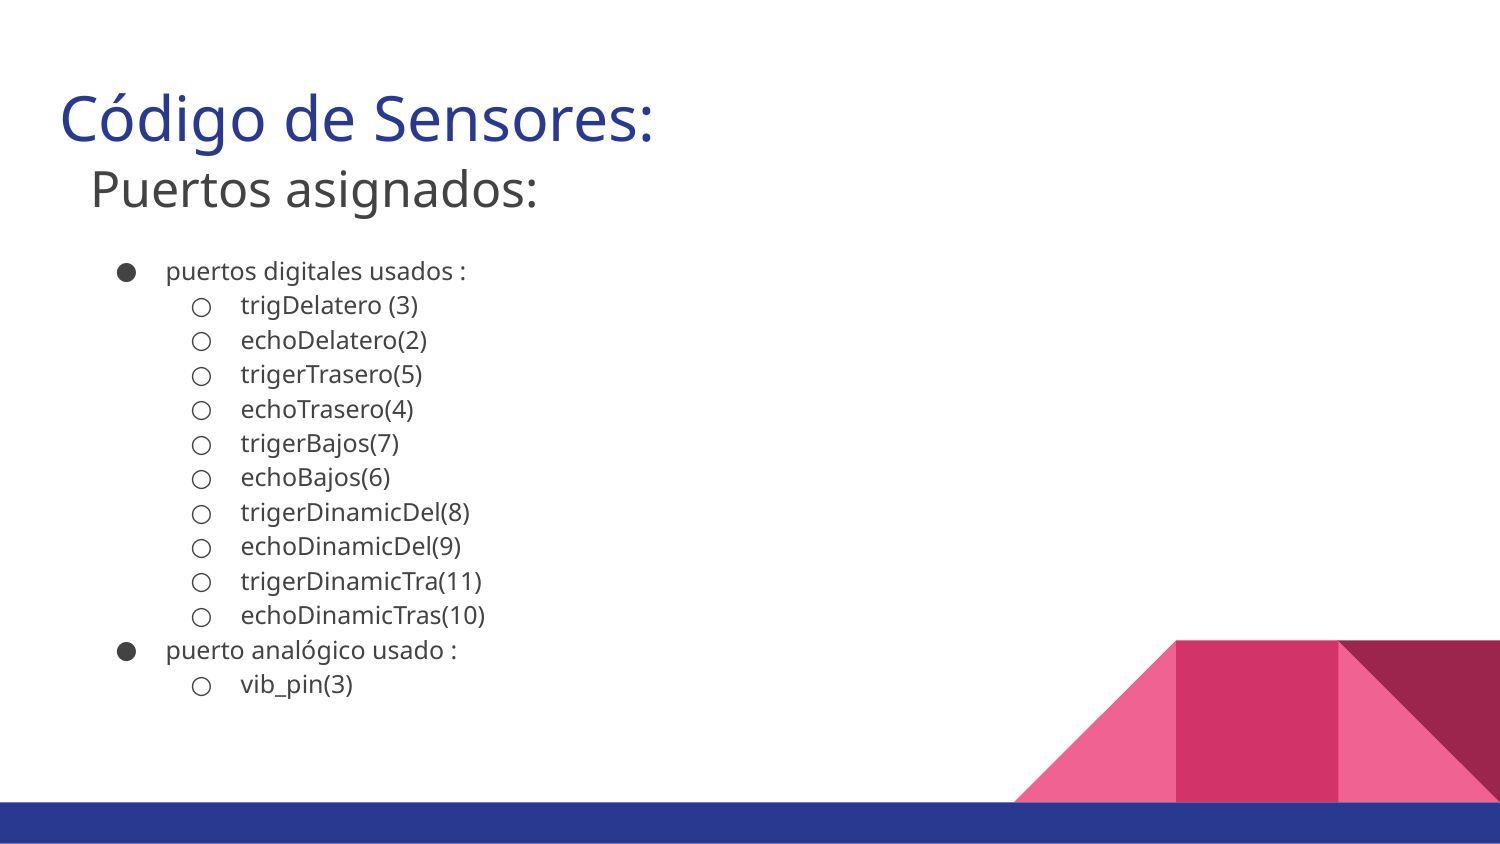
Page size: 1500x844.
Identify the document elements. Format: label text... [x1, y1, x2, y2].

title Código de Sensores: [44, 63, 1442, 164]
list Puertos asignados: puertos digitales usados : trigDelatero (3) echoDelatero(2) trigerTrasero(5) echoTrasero(4) trigerBajos(7) echoBajos(6) trigerDinamicDel(8) echoDinamicDel(9) trigerDinamicTra(11) echoDinamicTras(10) puerto analógico usado : vib_pin(3) [75, 133, 1474, 755]
